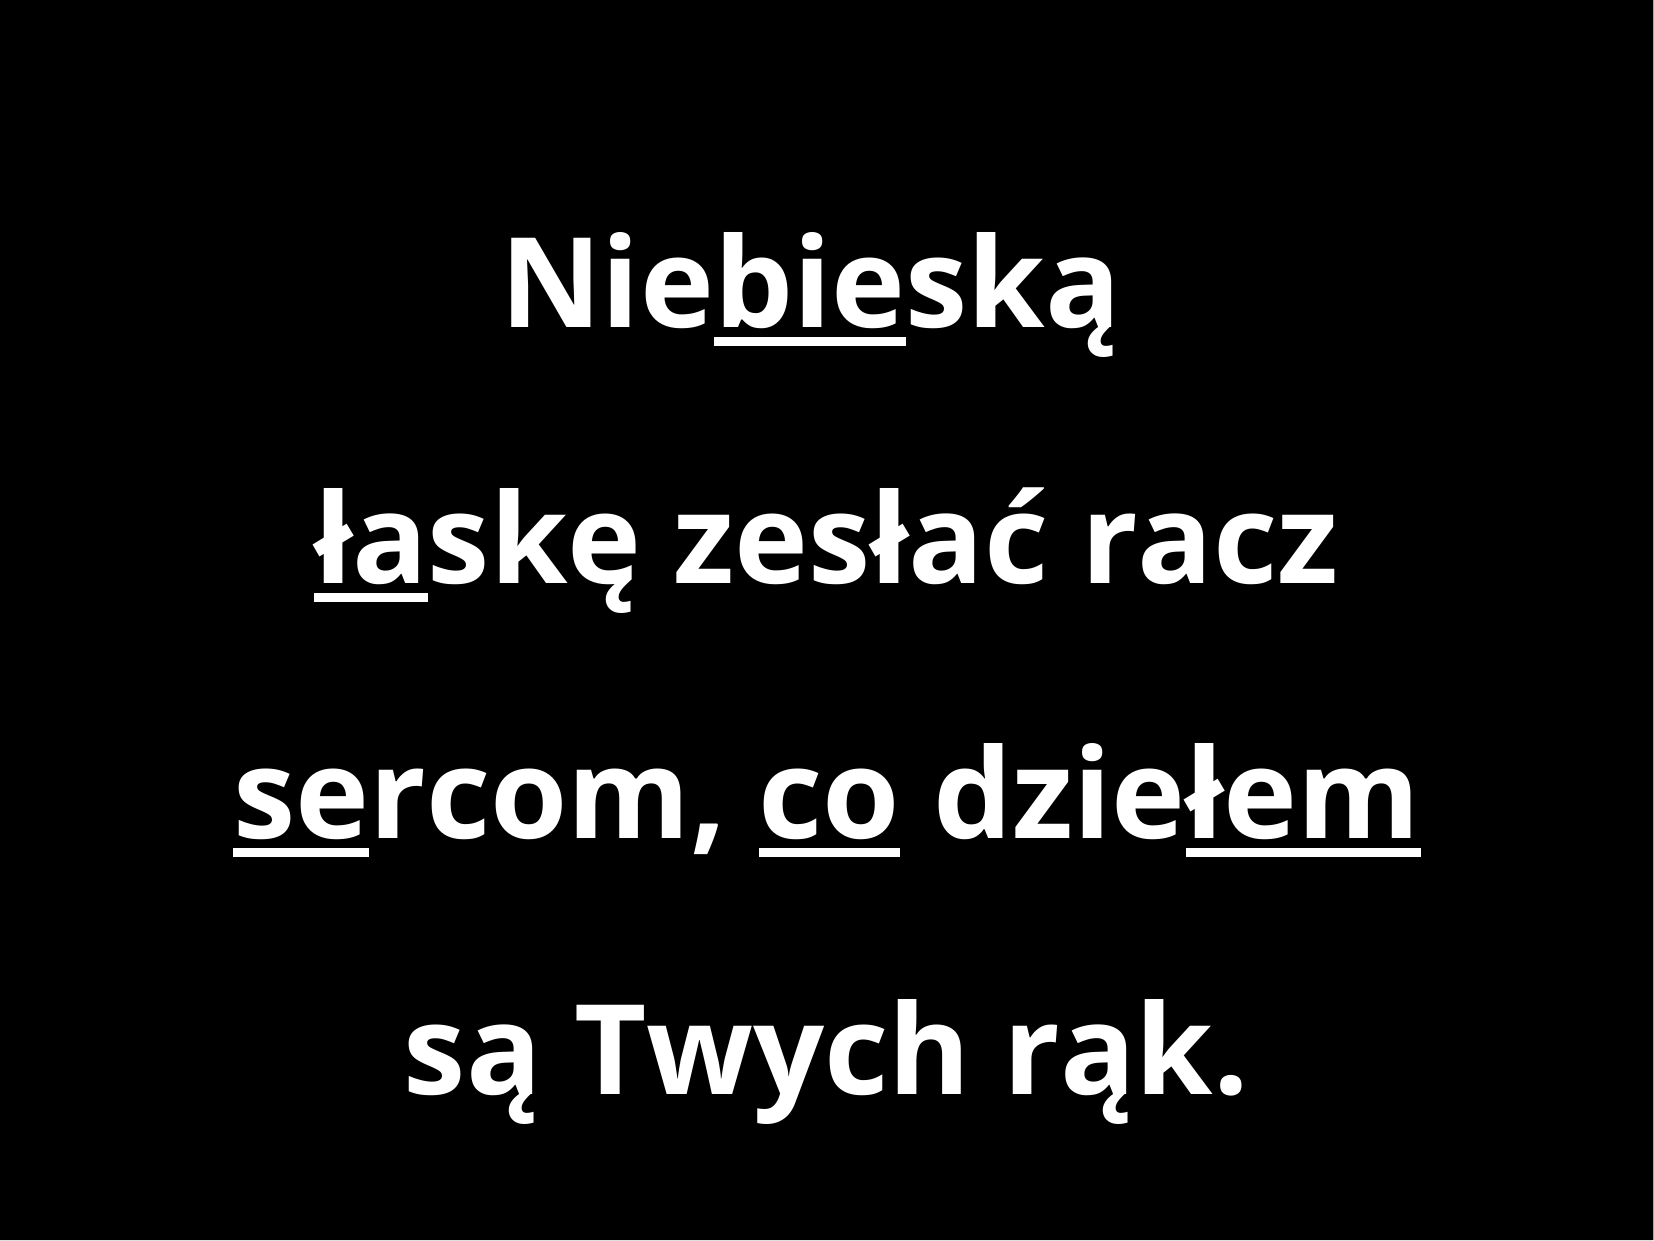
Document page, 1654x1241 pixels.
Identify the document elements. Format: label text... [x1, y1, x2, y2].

title Niebieską łaskę zesłać racz sercom, co dziełem są Twych rąk. [0, 0, 1654, 1241]
